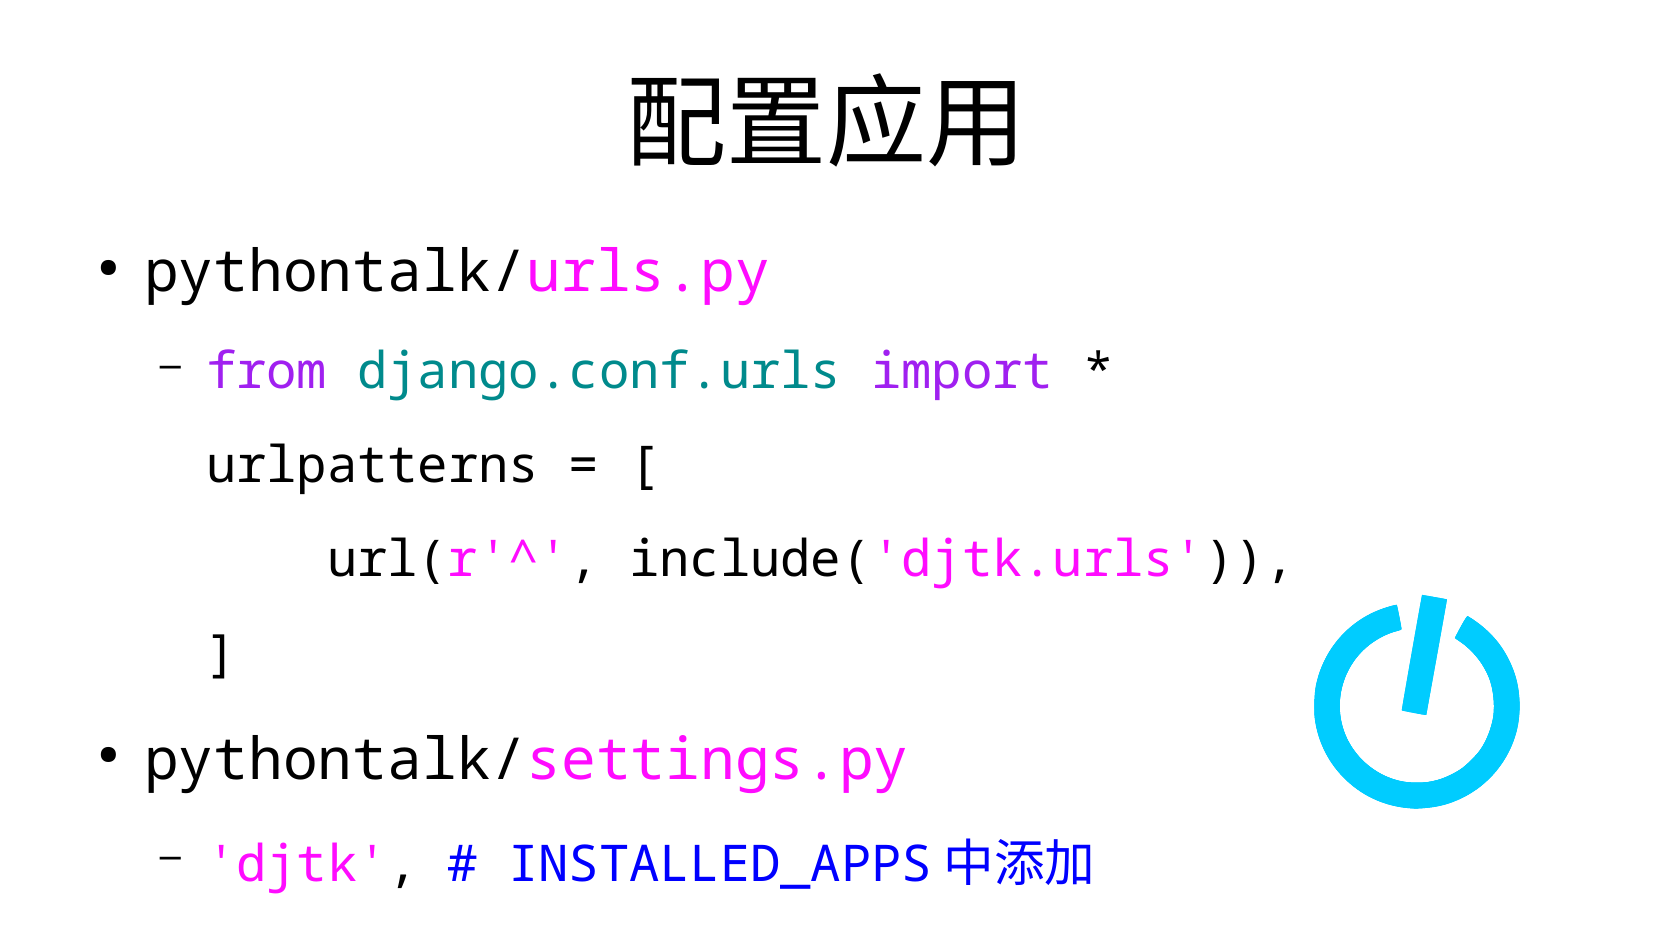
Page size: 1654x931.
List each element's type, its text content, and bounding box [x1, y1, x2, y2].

list pythontalk/urls.py from django.conf.urls import * urlpatterns = [ url(r'^', include('djtk.urls')), ] pythontalk/settings.py 'djtk', # INSTALLED_APPS中添加 [82, 217, 1571, 898]
title 配置应用 [82, 37, 1571, 193]
